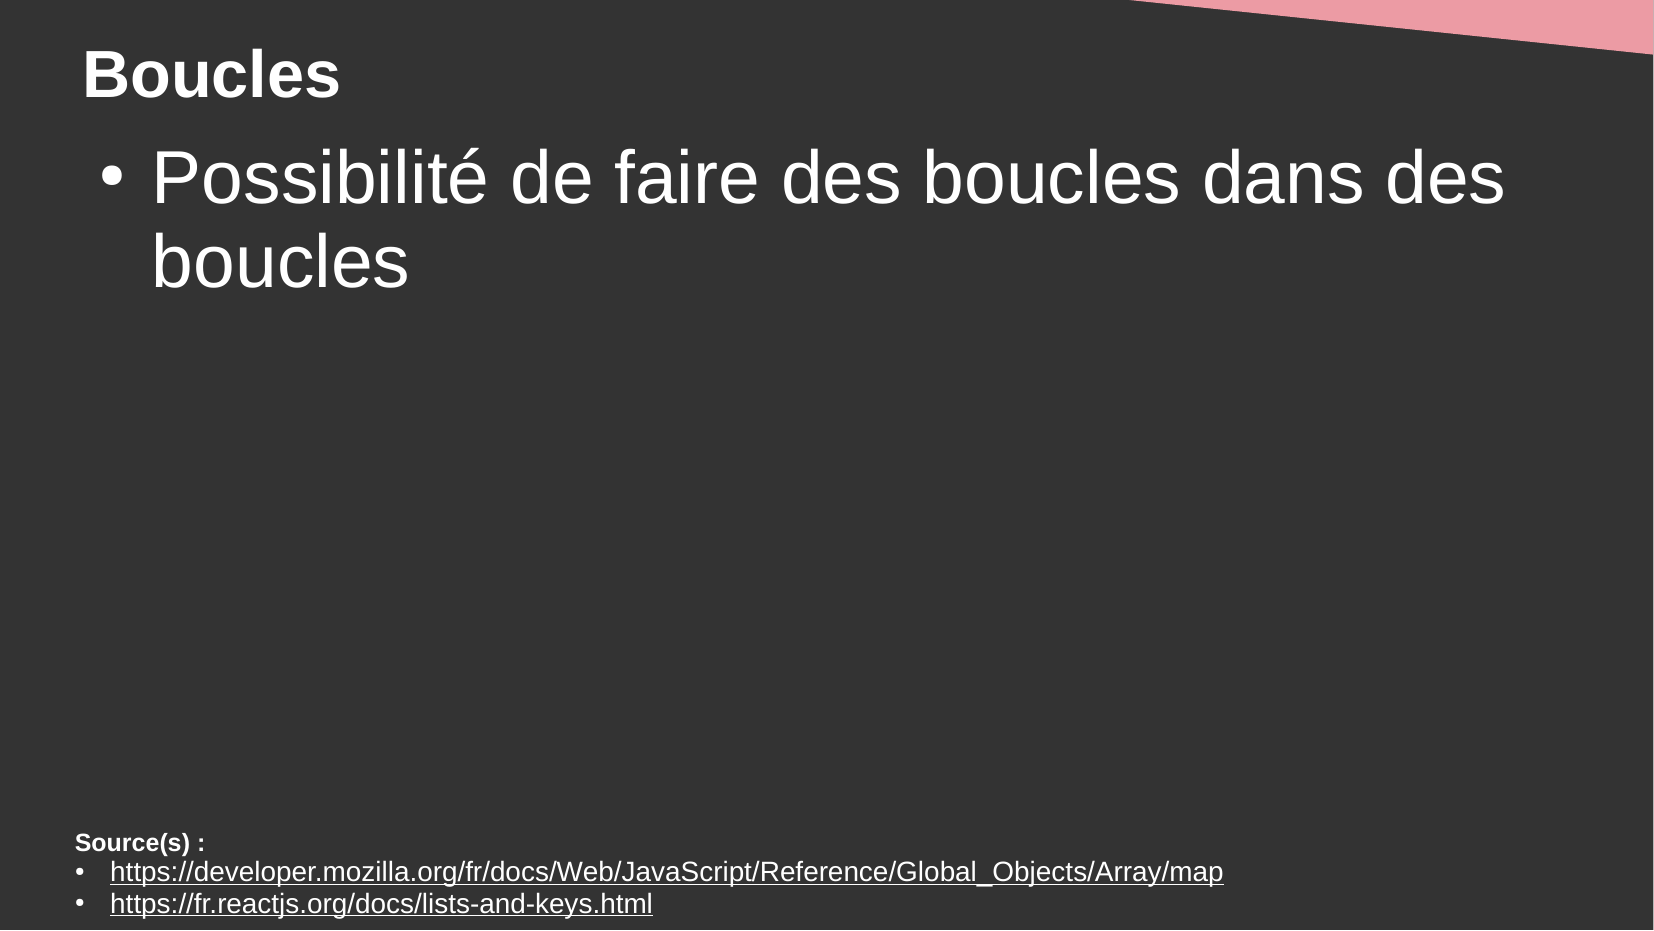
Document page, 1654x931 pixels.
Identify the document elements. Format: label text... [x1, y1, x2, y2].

list Possibilité de faire des boucles dans des boucles [80, 135, 1619, 331]
text_box [1129, 0, 1654, 55]
title Boucles [82, 37, 1571, 114]
text_box Source(s) : https://developer.mozilla.org/fr/docs/Web/JavaScript/Reference/Global_Objects/Array/map https://fr.reactjs.org/docs/lists-and-keys.html [59, 821, 1546, 927]
